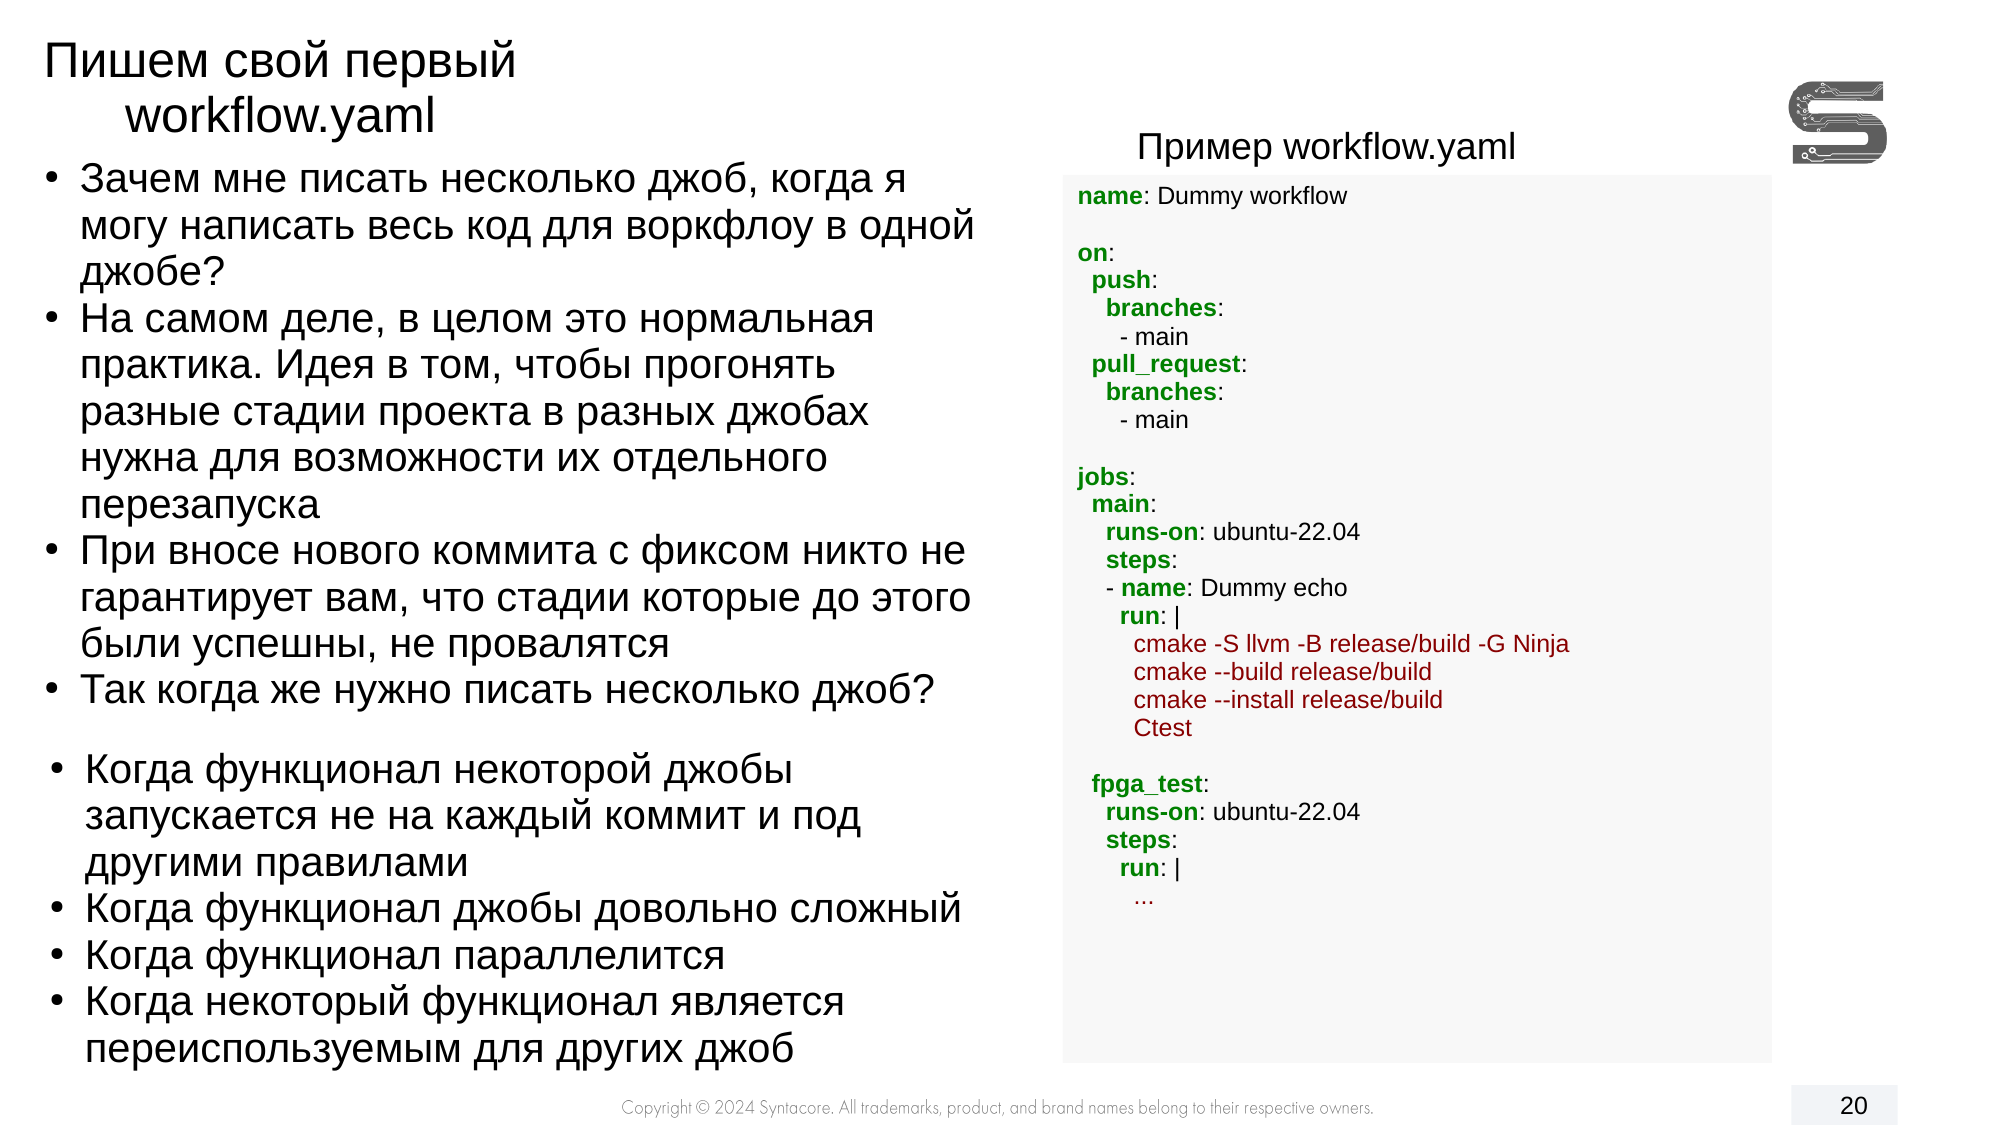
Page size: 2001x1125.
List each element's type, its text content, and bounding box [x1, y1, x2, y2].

text_box name: Dummy workflow on: push: branches: - main pull_request: branches: - main jobs: main: runs-on: ubuntu-22.04 steps: - name: Dummy echo run: | cmake -S llvm -B release/build -G Ninja cmake --build release/build cmake --install release/build Ctest fpga_test: runs-on: ubuntu-22.04 steps: run: | ... [1062, 174, 1772, 1063]
text_box Когда функционал некоторой джобы запускается не на каждый коммит и под другими правилами Когда функционал джобы довольно сложный Когда функционал параллелится Когда некоторый функционал является переиспользуемым для других джоб [34, 738, 1004, 1079]
text_box Пишем свой первый workflow.yaml [0, 24, 680, 207]
picture [621, 1094, 1381, 1119]
picture [1788, 81, 1887, 164]
text_box Пример workflow.yaml [1122, 118, 1743, 174]
text_box <number> [1825, 1084, 1969, 1125]
text_box Зачем мне писать несколько джоб, когда я могу написать весь код для воркфлоу в одной джобе? На самом деле, в целом это нормальная практика. Идея в том, чтобы прогонять разные стадии проекта в разных джобах нужна для возможности их отдельного перезапуска При вносе нового коммита с фиксом никто не гарантирует вам, что стадии которые до этого были успешны, не провалятся Так когда же нужно писать несколько джоб? [29, 147, 999, 721]
